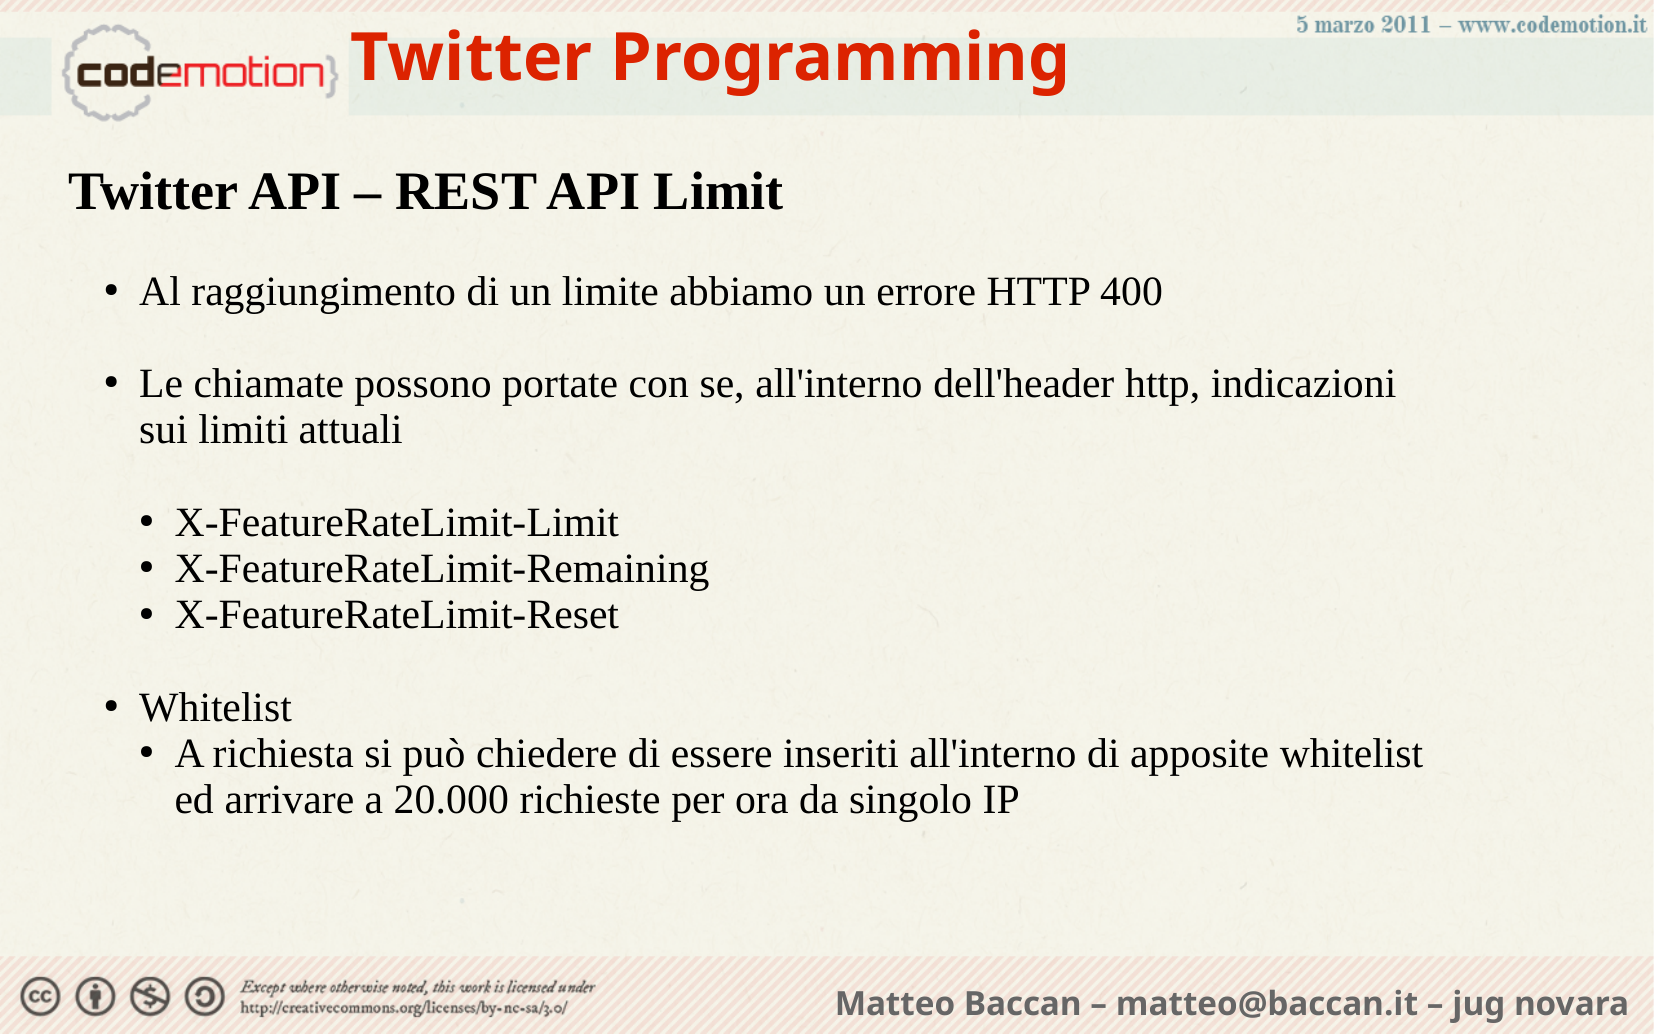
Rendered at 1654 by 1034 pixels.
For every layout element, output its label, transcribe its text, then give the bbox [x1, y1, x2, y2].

picture [0, 0, 1654, 1034]
text_box Twitter API – REST API Limit Al raggiungimento di un limite abbiamo un errore HTTP 400 Le chiamate possono portate con se, all'interno dell'header http, indicazioni sui limiti attuali X-FeatureRateLimit-Limit X-FeatureRateLimit-Remaining X-FeatureRateLimit-Reset Whitelist A richiesta si può chiedere di essere inseriti all'interno di apposite whitelist ed arrivare a 20.000 richieste per ora da singolo IP [53, 154, 1465, 936]
title Twitter Programming [350, 5, 1609, 103]
